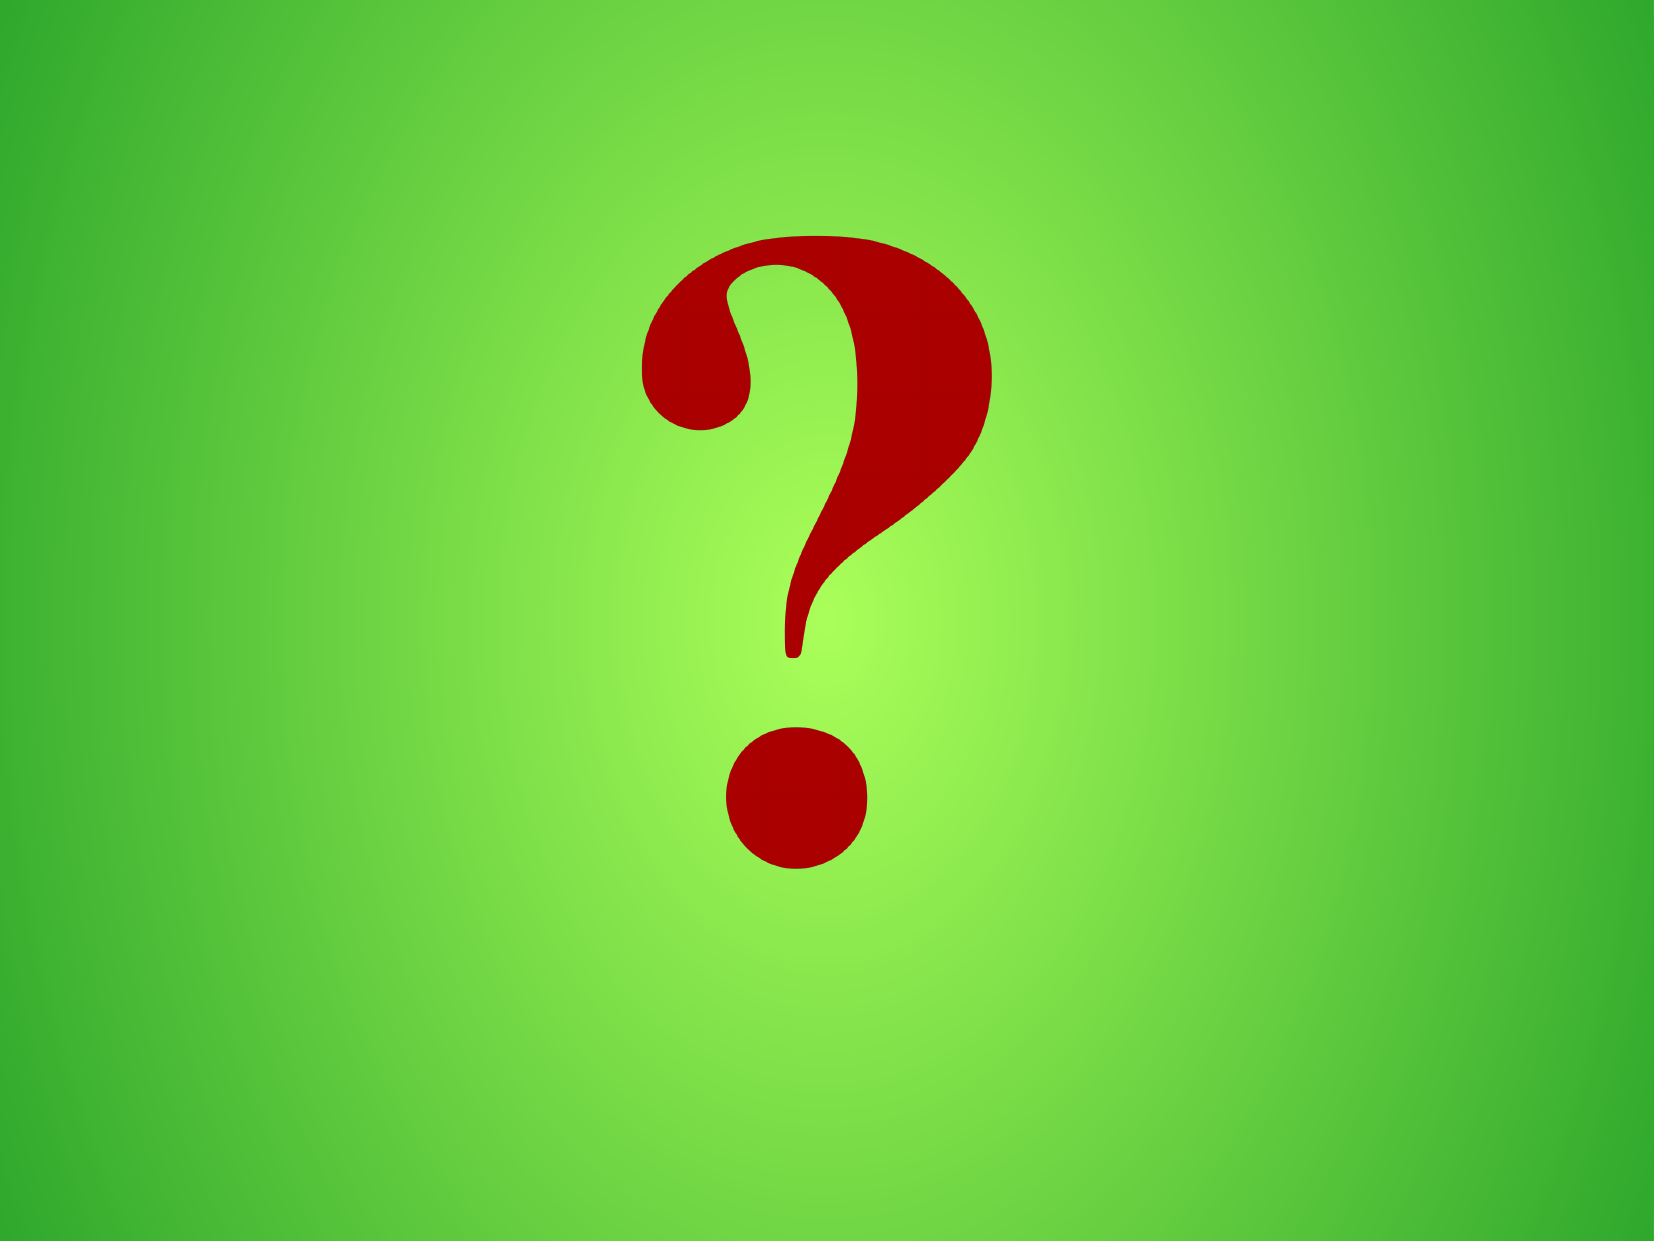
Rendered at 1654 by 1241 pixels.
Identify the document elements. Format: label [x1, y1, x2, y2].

picture [600, 194, 1042, 934]
